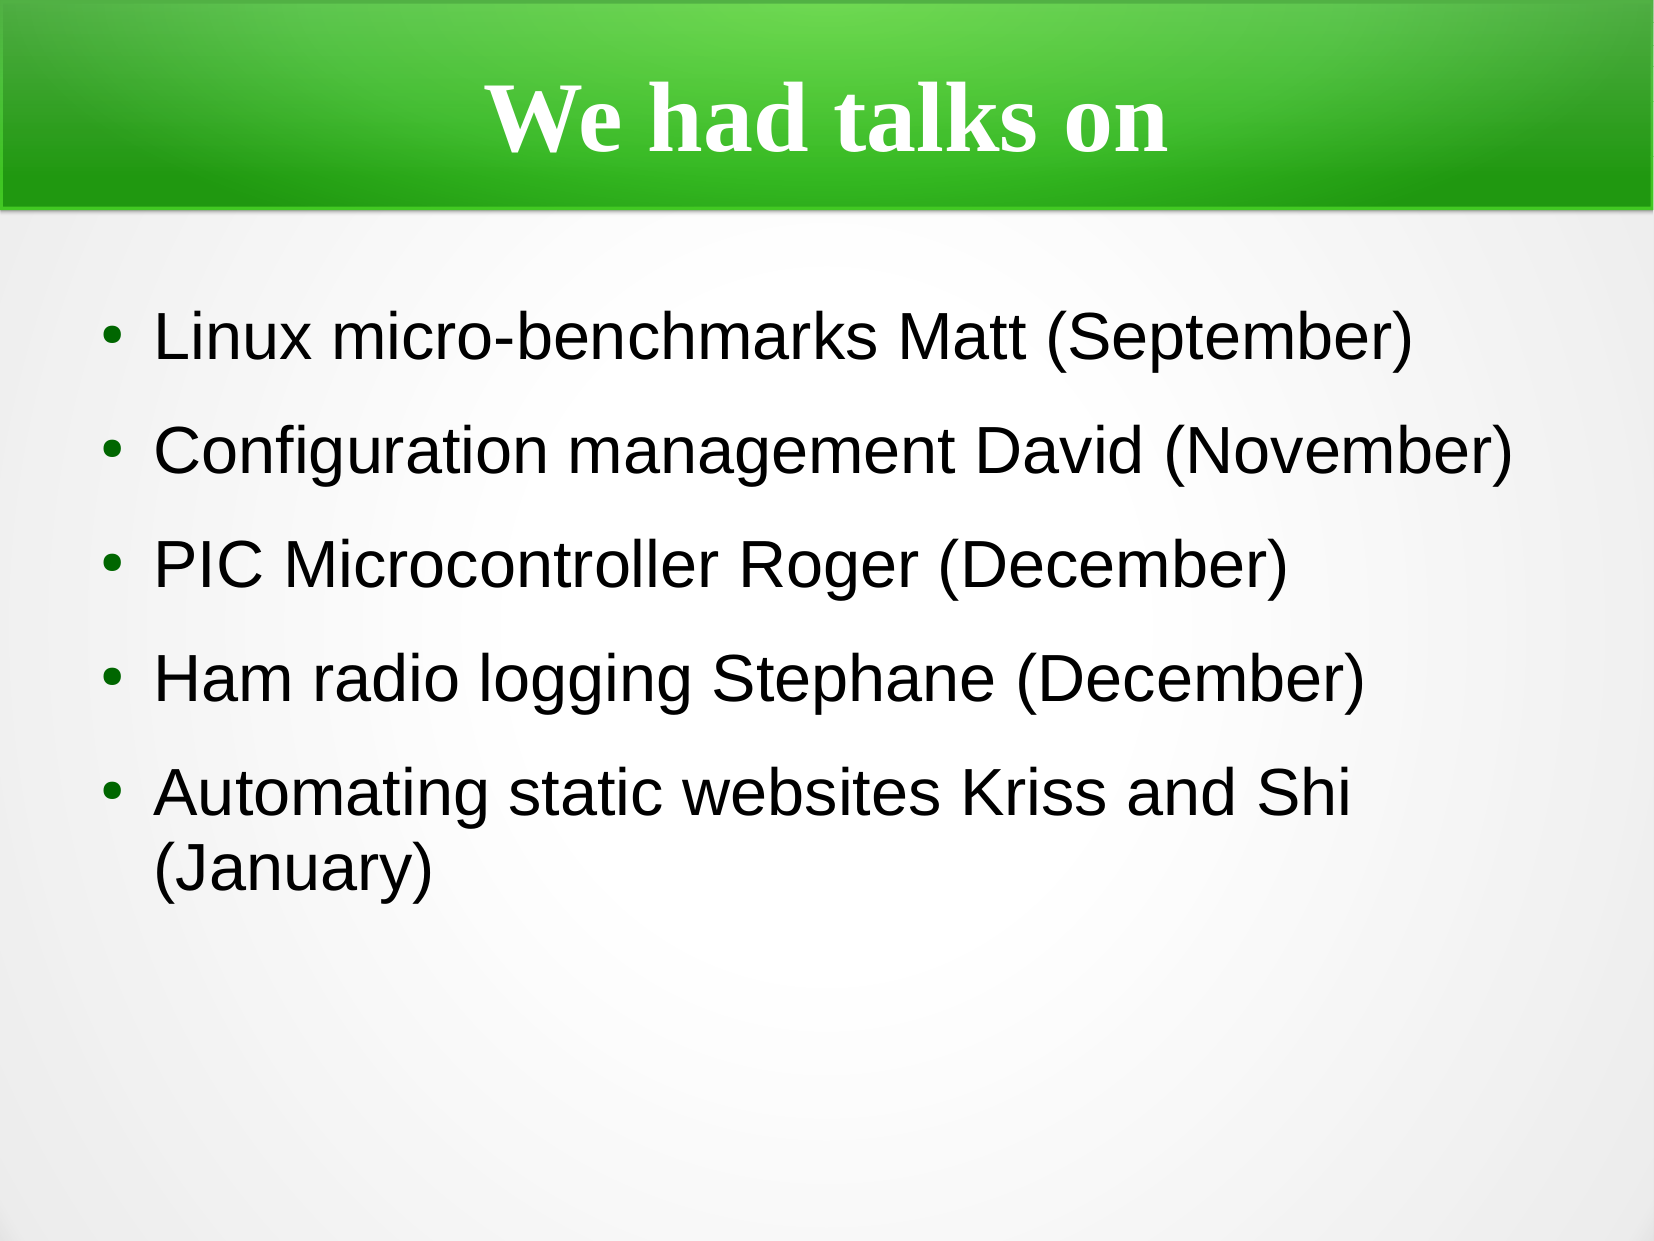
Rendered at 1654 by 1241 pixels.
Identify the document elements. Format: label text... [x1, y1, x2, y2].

title We had talks on [82, 45, 1571, 192]
list Linux micro-benchmarks Matt (September) Configuration management David (November) PIC Microcontroller Roger (December) Ham radio logging Stephane (December) Automating static websites Kriss and Shi (January) [82, 299, 1571, 1019]
